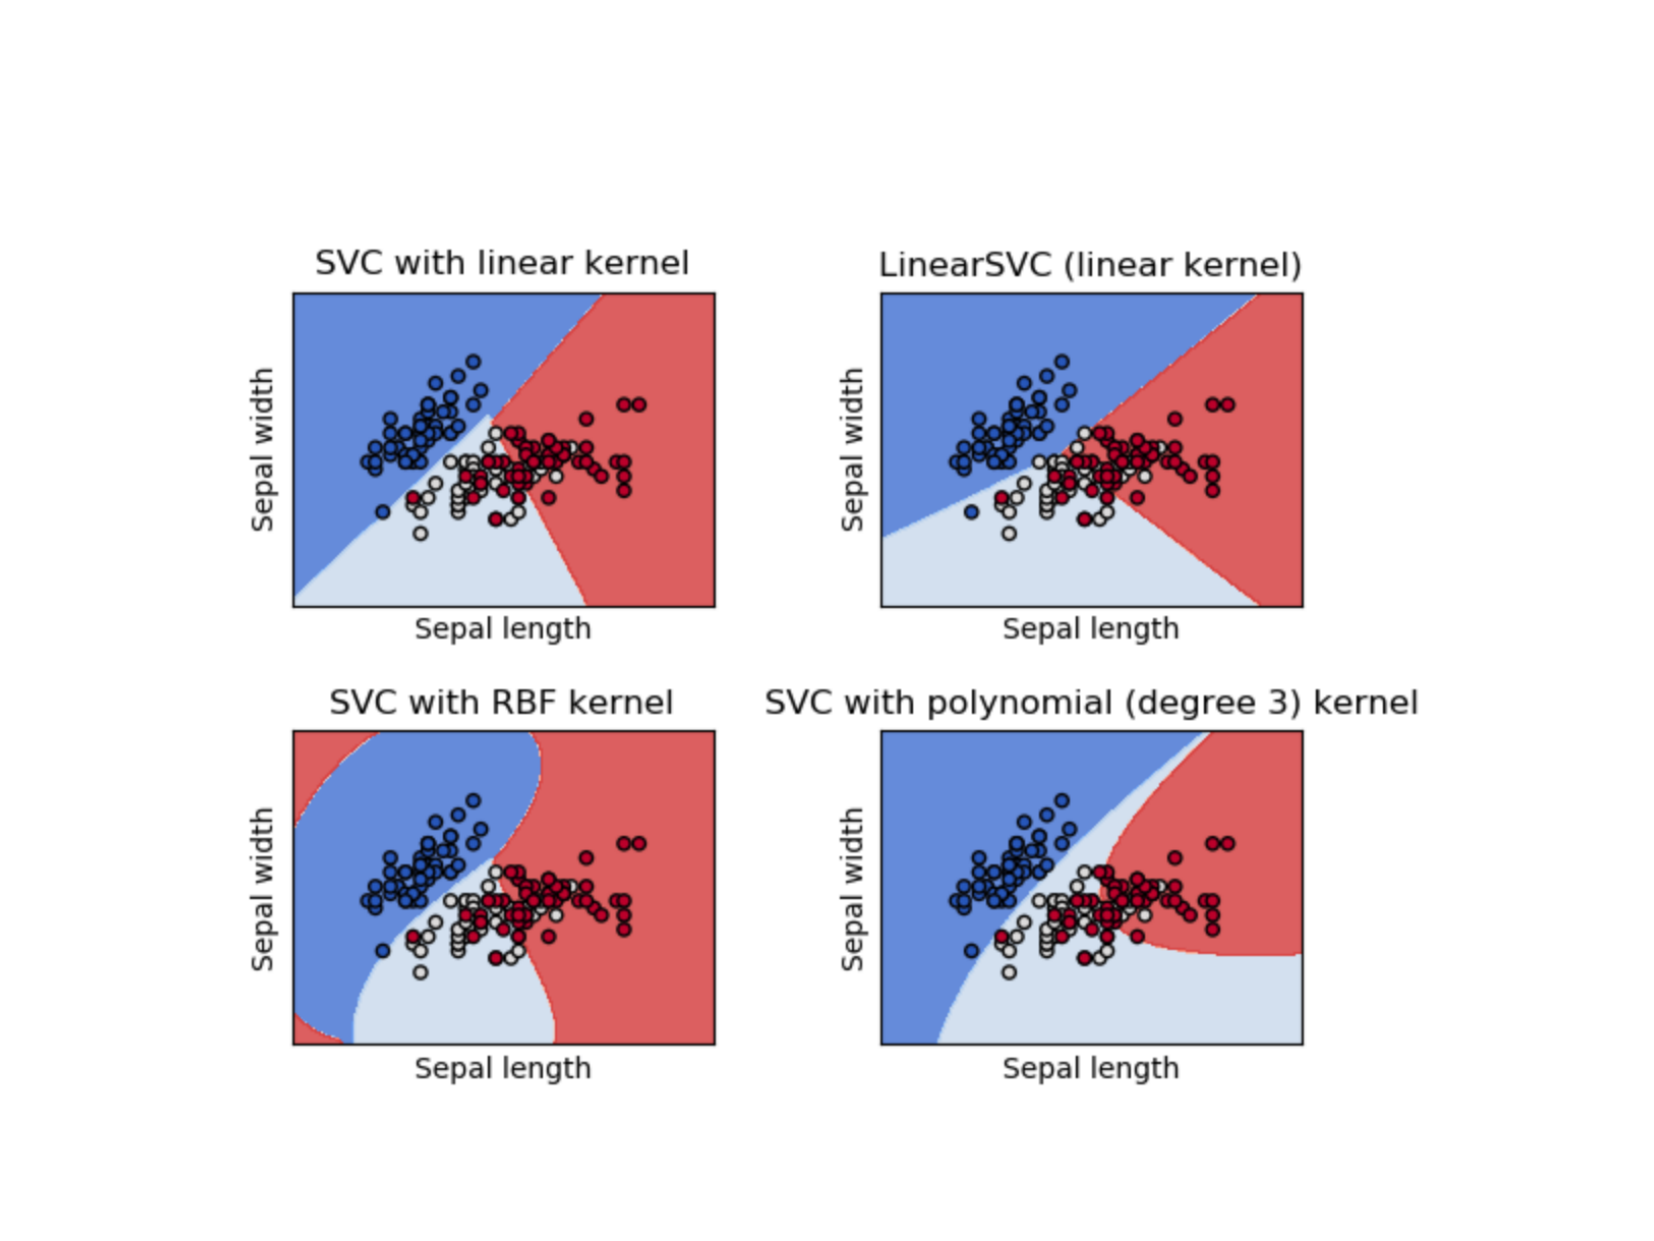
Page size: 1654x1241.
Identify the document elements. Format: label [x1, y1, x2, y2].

picture [205, 209, 1441, 1125]
